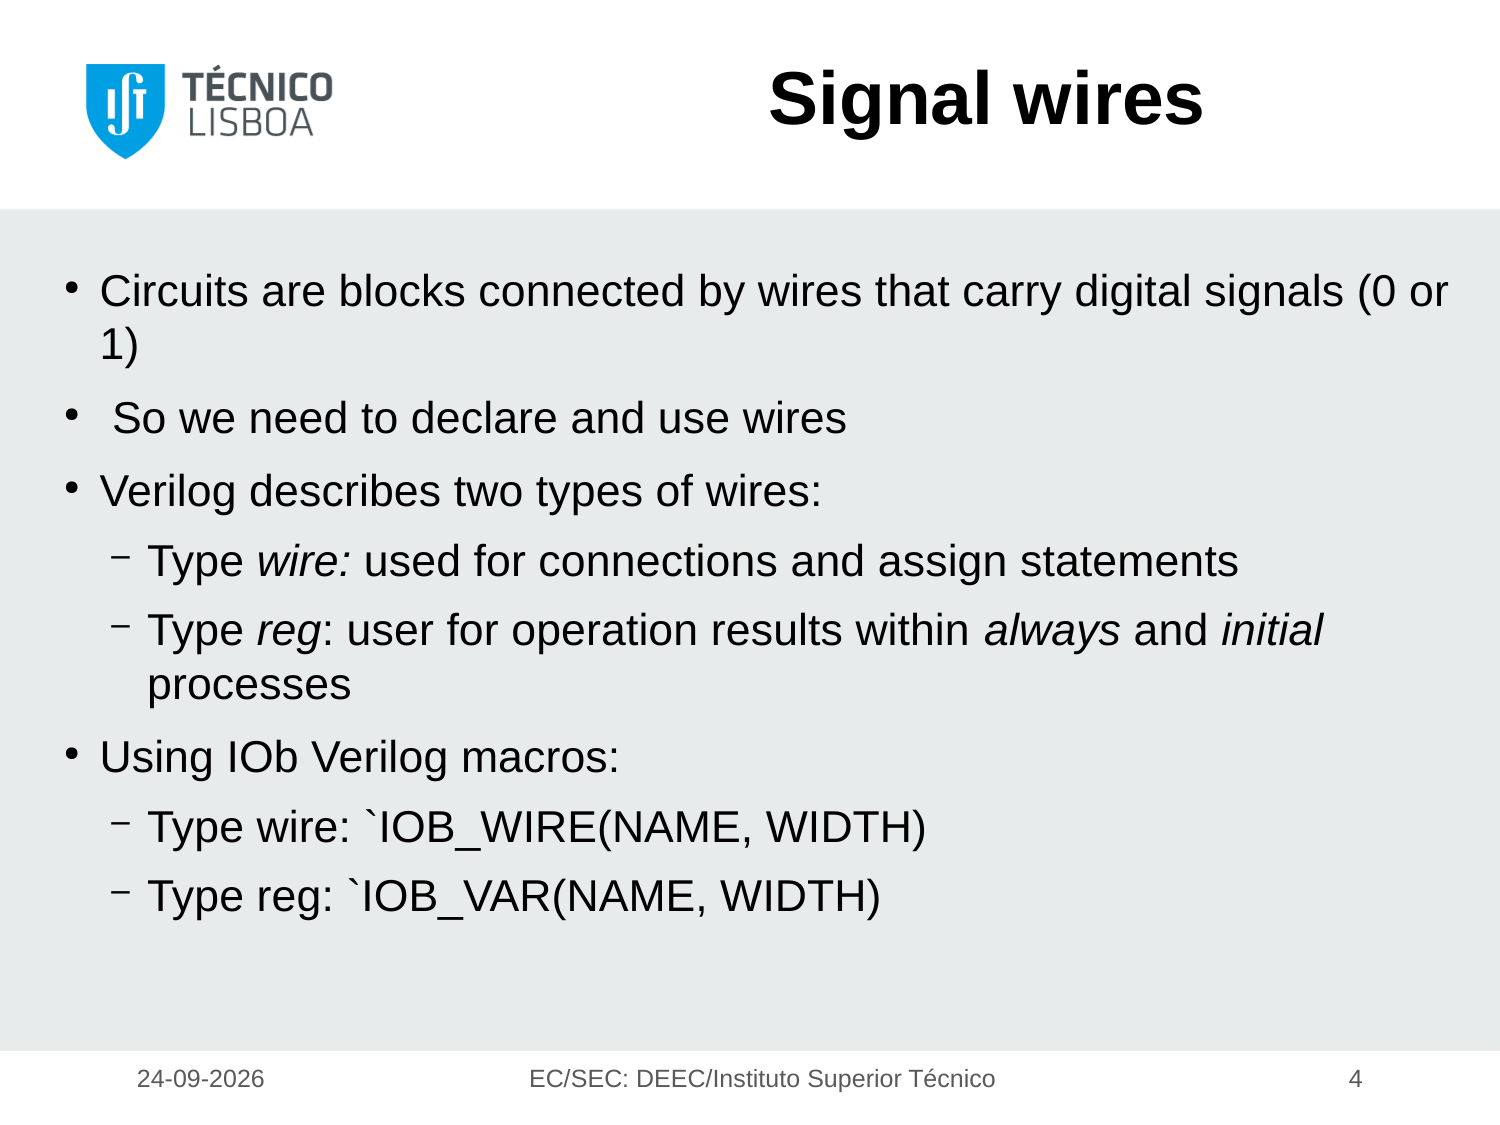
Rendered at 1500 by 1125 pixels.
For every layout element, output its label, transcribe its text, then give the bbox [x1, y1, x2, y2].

title Signal wires [753, 23, 1332, 166]
picture [0, 0, 1500, 1125]
footer EC/SEC: DEEC/Instituto Superior Técnico [512, 1052, 1021, 1103]
list Circuits are blocks connected by wires that carry digital signals (0 or 1) So we need to declare and use wires Verilog describes two types of wires: Type wire: used for connections and assign statements Type reg: user for operation results within always and initial processes Using IOb Verilog macros: Type wire: `IOB_WIRE(NAME, WIDTH) Type reg: `IOB_VAR(NAME, WIDTH) [52, 261, 1465, 923]
slide_number 04-01-2023 [121, 1052, 425, 1103]
slide_number <number> [1077, 1052, 1378, 1103]
